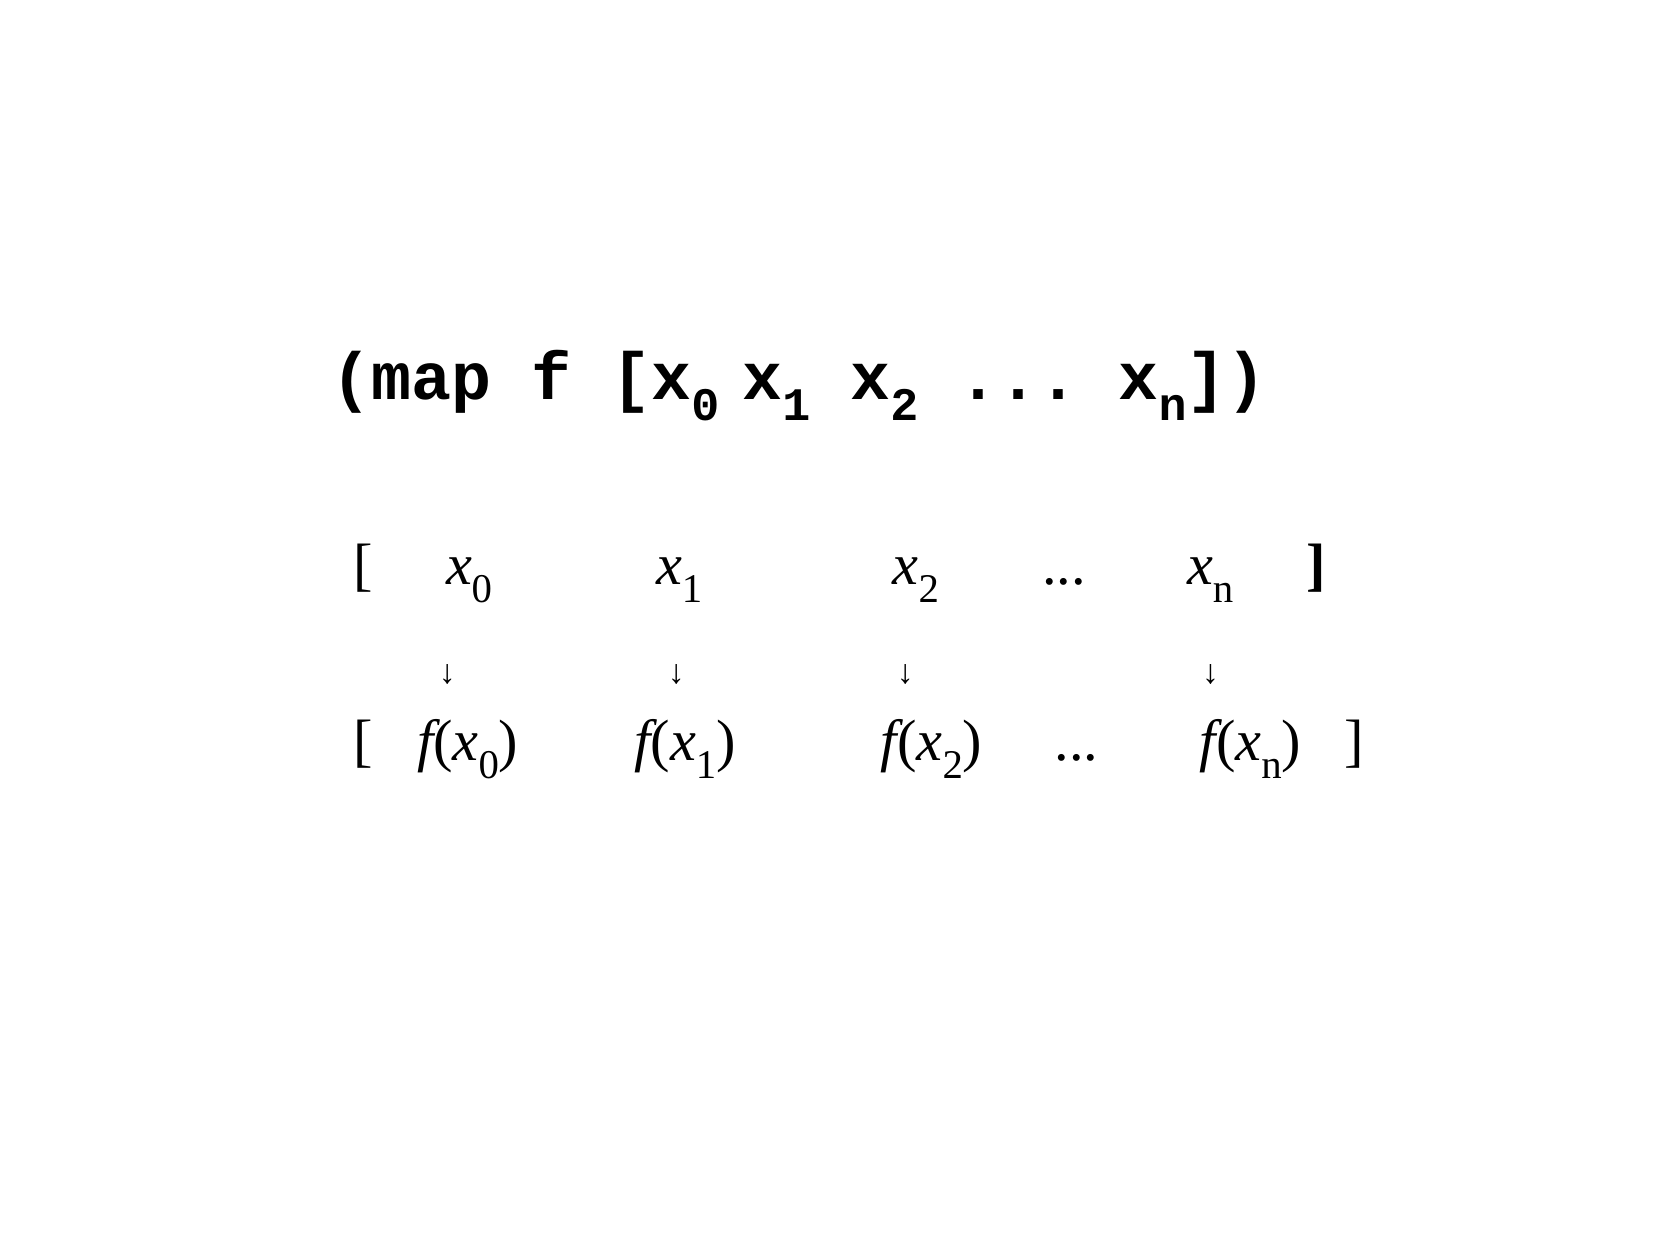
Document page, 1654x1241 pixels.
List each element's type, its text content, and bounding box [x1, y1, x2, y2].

text_box [ x0 x1 x2 ... xn ] ↓ ↓ ↓ ↓ [ f(x0) f(x1) f(x2) ... f(xn) ] [339, 507, 1464, 808]
text_box (map f [x0 x1 x2 ... xn]) [316, 312, 1337, 413]
